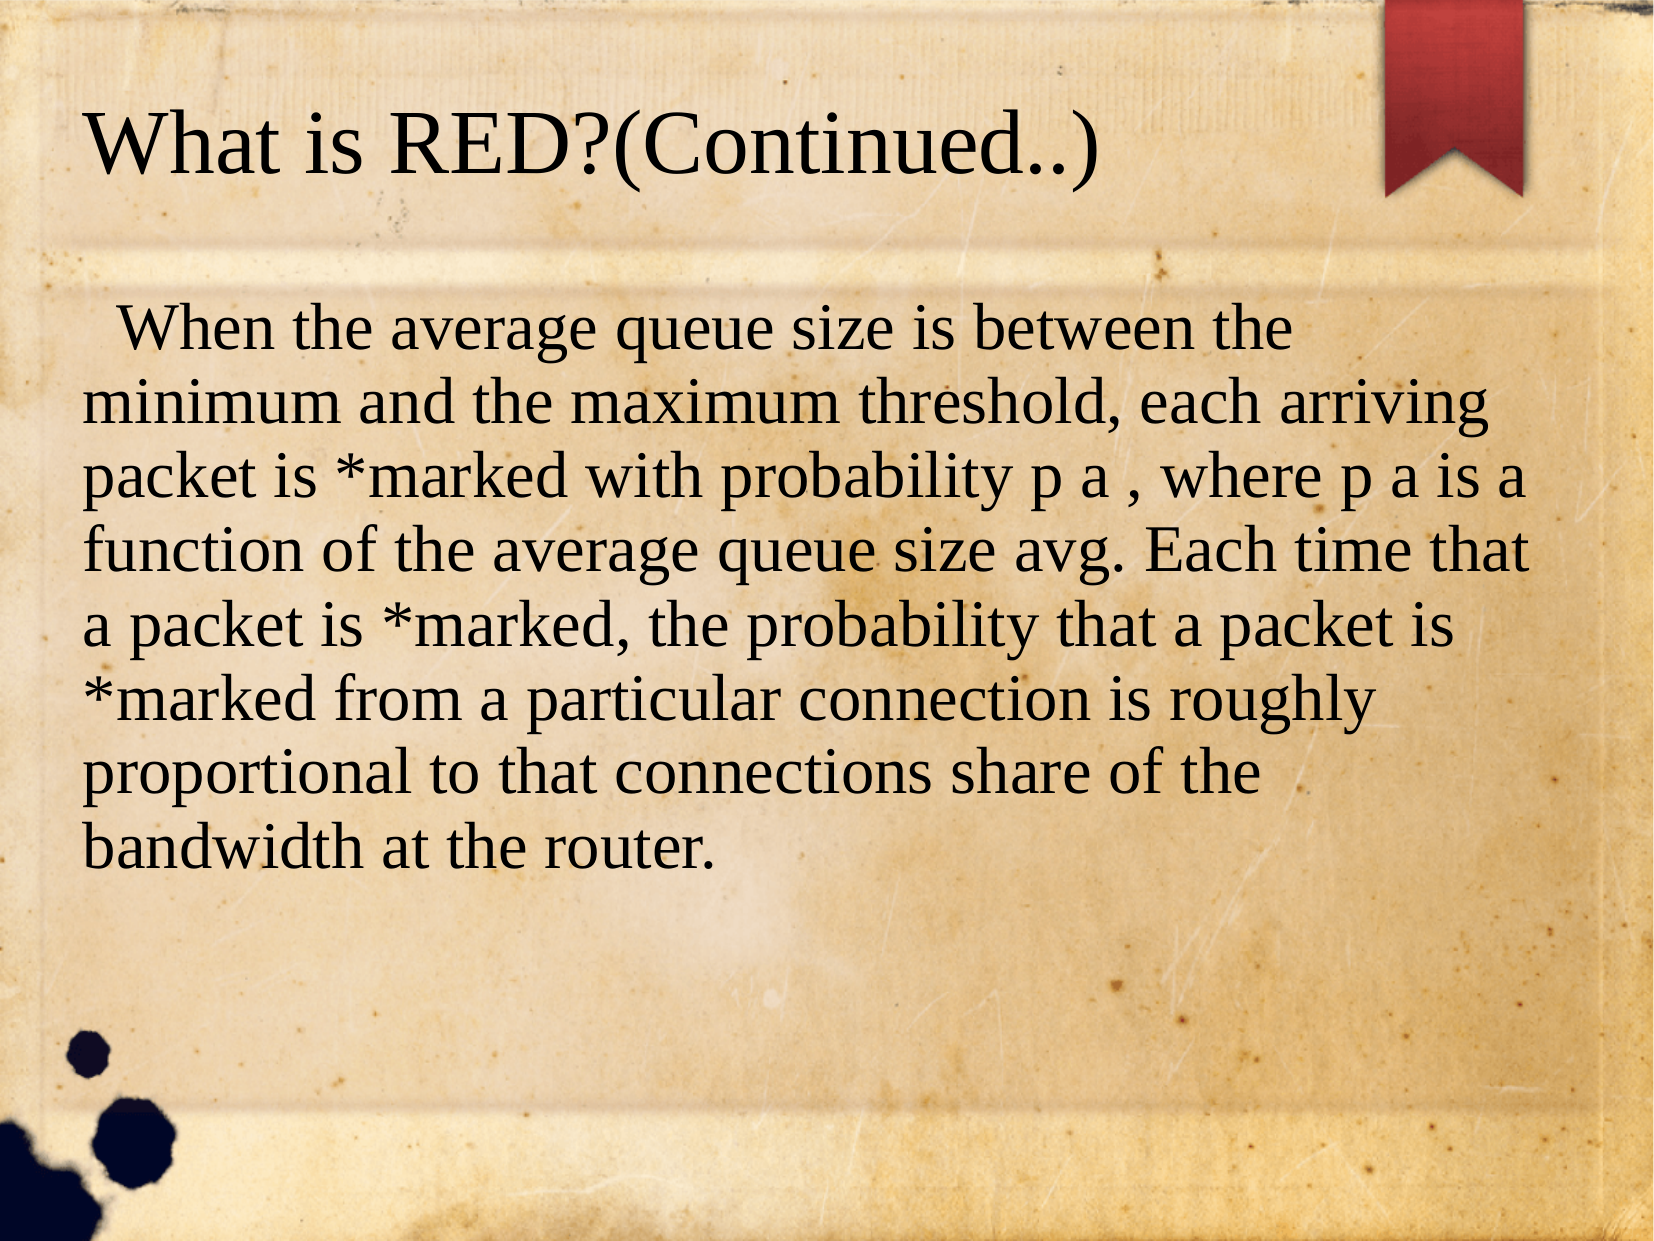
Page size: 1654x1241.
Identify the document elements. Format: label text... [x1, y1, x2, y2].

title What is RED?(Continued..) [82, 49, 1347, 237]
picture [0, 0, 1654, 1241]
list When the average queue size is between the minimum and the maximum threshold, each arriving packet is *marked with probability p a , where p a is a function of the average queue size avg. Each time that a packet is *marked, the probability that a packet is *marked from a particular connection is roughly proportional to that connections share of the bandwidth at the router. [82, 290, 1538, 1010]
